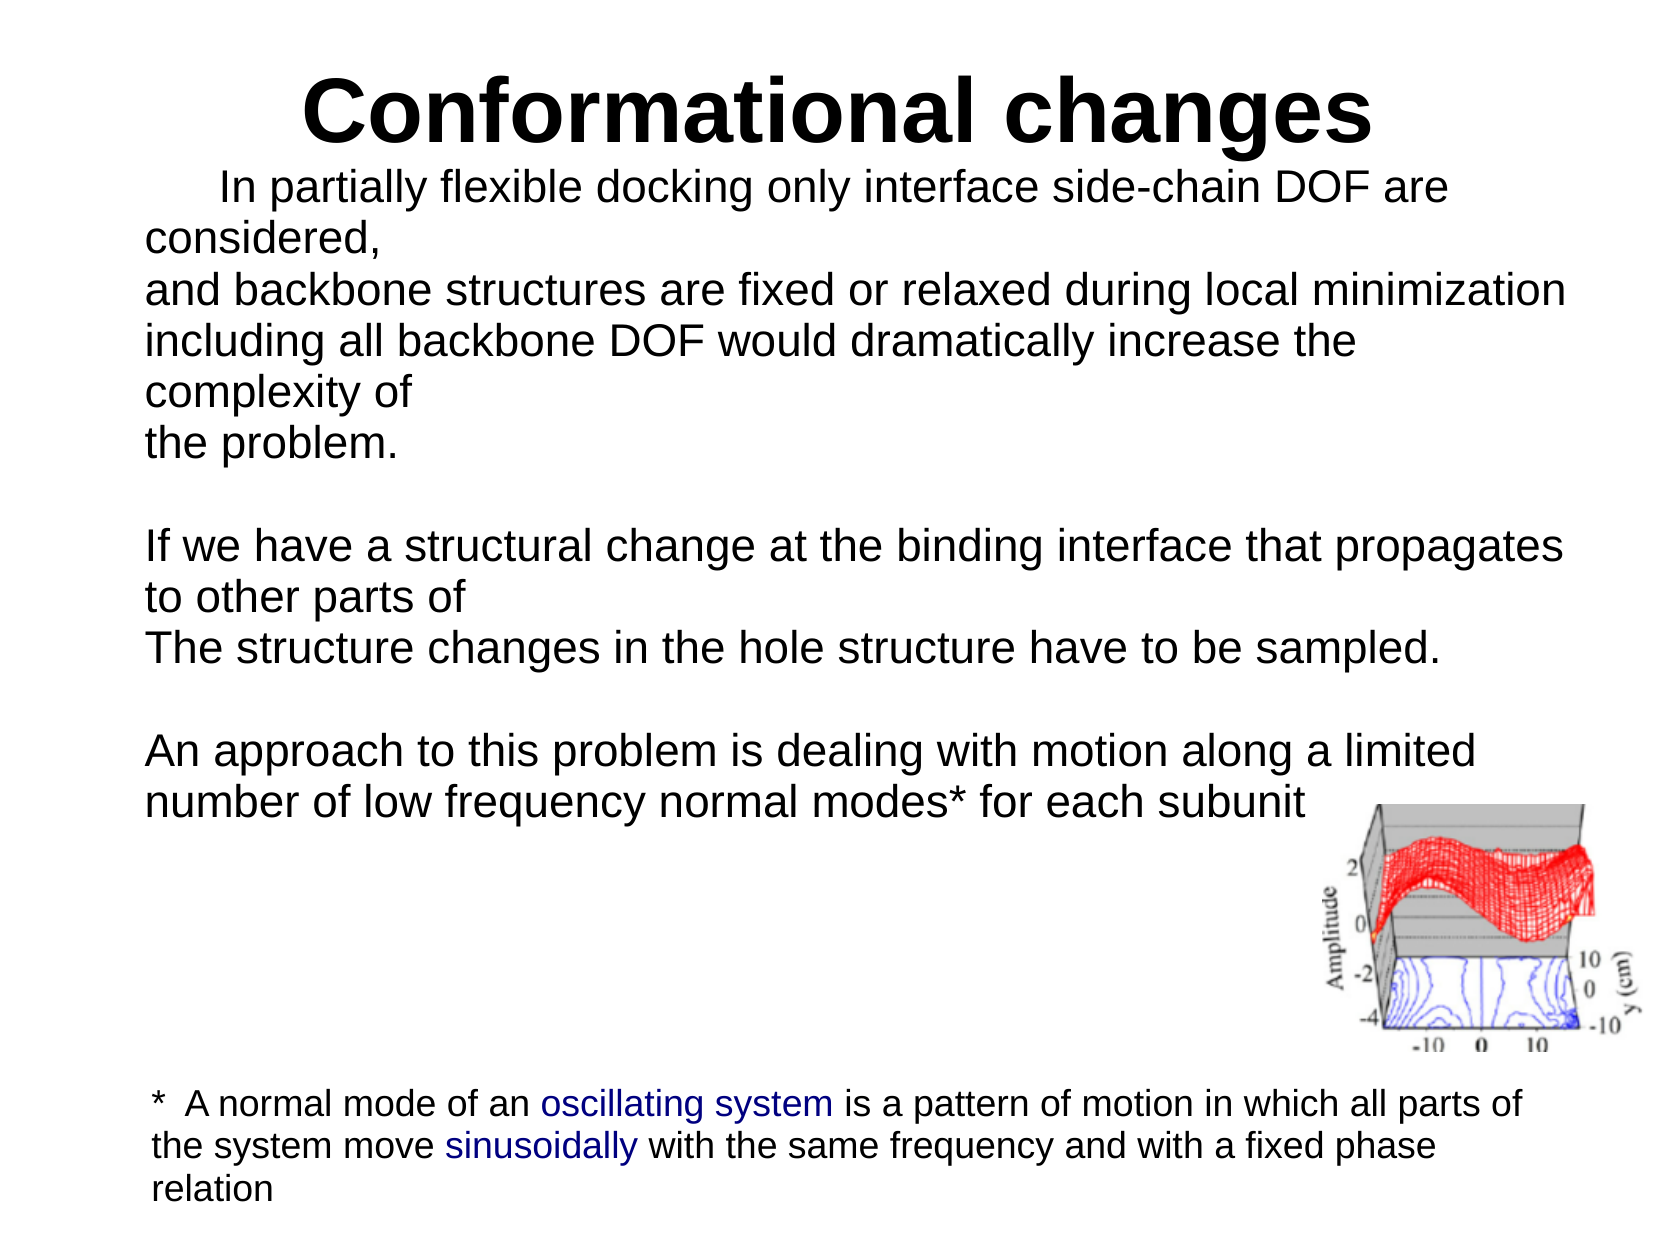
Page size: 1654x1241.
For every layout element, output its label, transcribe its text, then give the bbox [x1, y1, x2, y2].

text_box * A normal mode of an oscillating system is a pattern of motion in which all parts of the system move sinusoidally with the same frequency and with a fixed phase relation [136, 1075, 1548, 1217]
text_box In partially flexible docking only interface side-chain DOF are considered, and backbone structures are fixed or relaxed during local minimization including all backbone DOF would dramatically increase the complexity of the problem. If we have a structural change at the binding interface that propagates to other parts of The structure changes in the hole structure have to be sampled. An approach to this problem is dealing with motion along a limited number of low frequency normal modes* for each subunit [129, 153, 1601, 832]
picture [1322, 804, 1650, 1052]
text_box Conformational changes [283, 51, 1394, 153]
